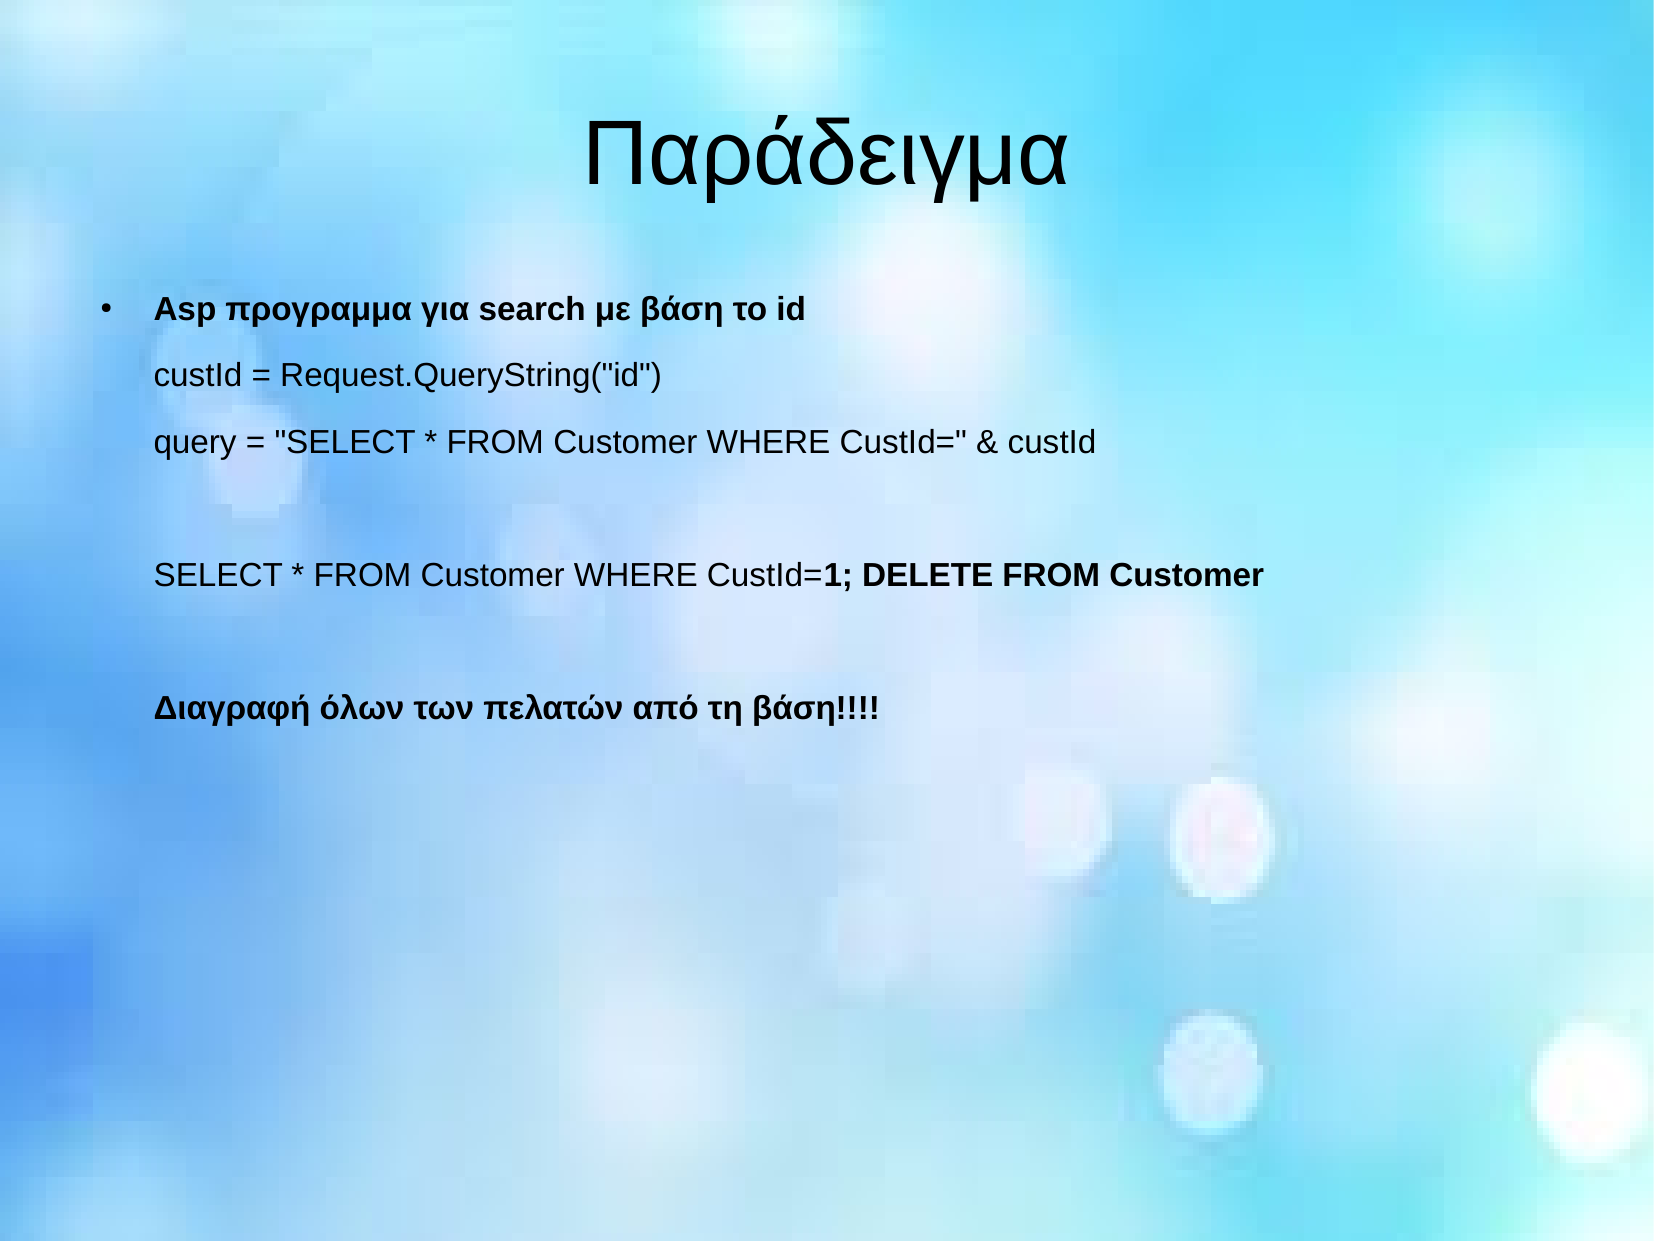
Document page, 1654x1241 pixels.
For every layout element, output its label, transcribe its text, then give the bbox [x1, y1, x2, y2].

list Asp προγραμμα για search με βάση το id custId = Request.QueryString("id") query = "SELECT * FROM Customer WHERE CustId=" & custId SELECT * FROM Customer WHERE CustId=1; DELETE FROM Customer Διαγραφή όλων των πελατών από τη βάση!!!! [82, 290, 1571, 1010]
title Παράδειγμα [82, 49, 1571, 257]
picture [0, 0, 1654, 1241]
